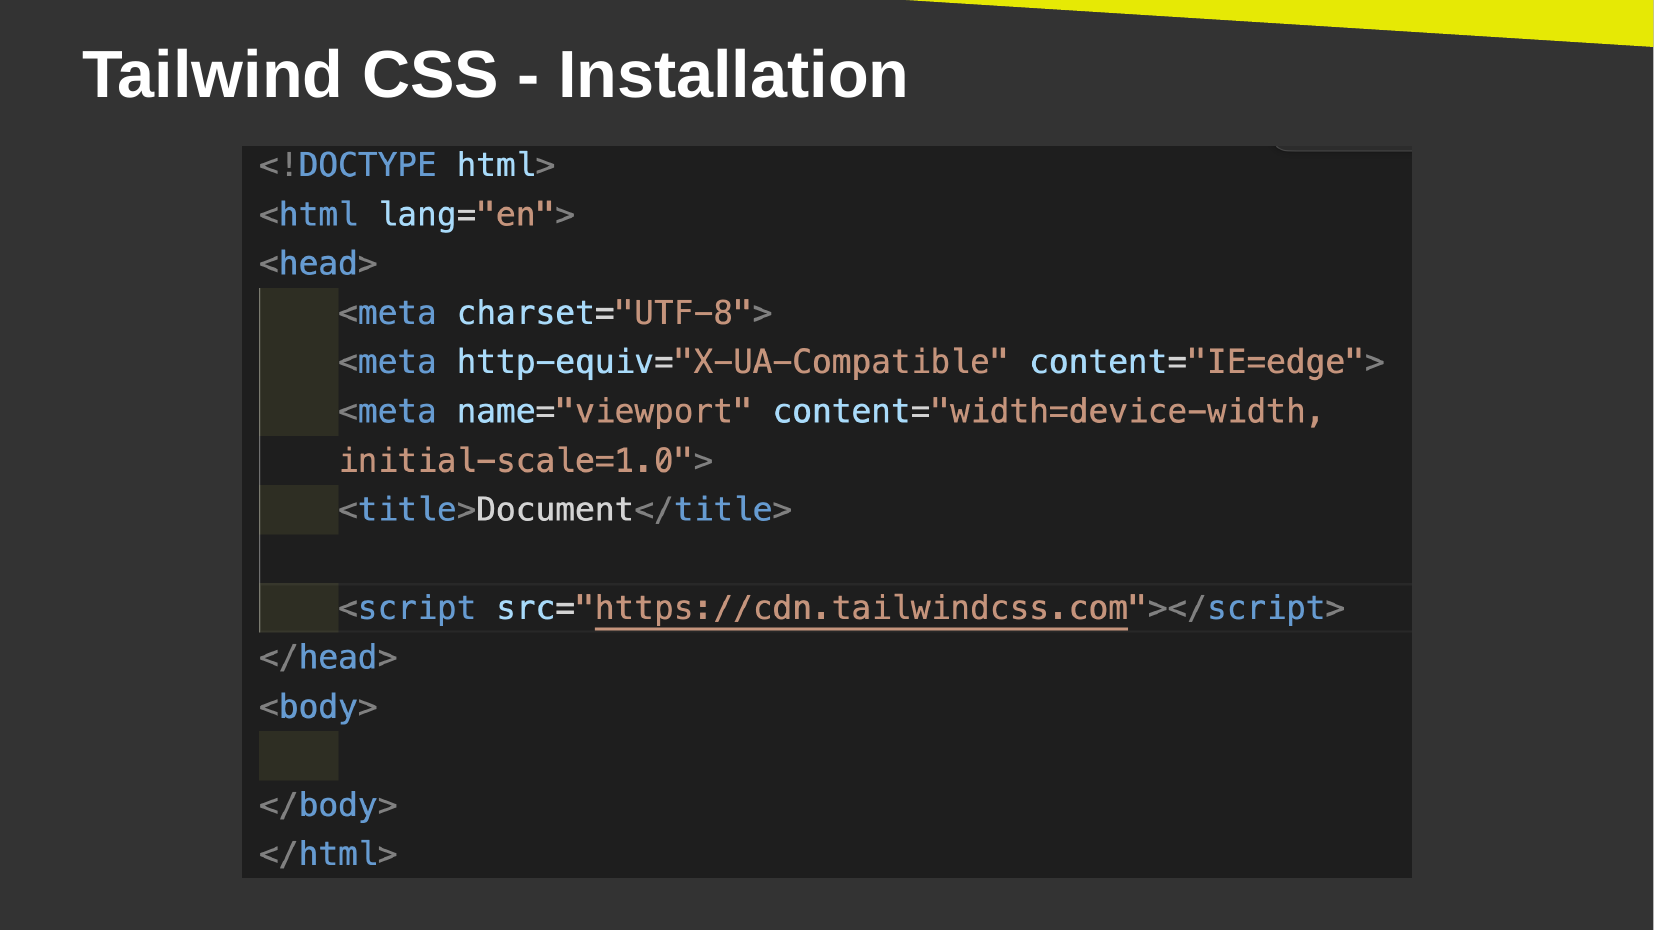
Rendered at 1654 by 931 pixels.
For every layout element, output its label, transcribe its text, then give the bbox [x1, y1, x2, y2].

picture [242, 146, 1412, 878]
text_box [905, 0, 1654, 47]
title Tailwind CSS - Installation [82, 37, 1571, 114]
